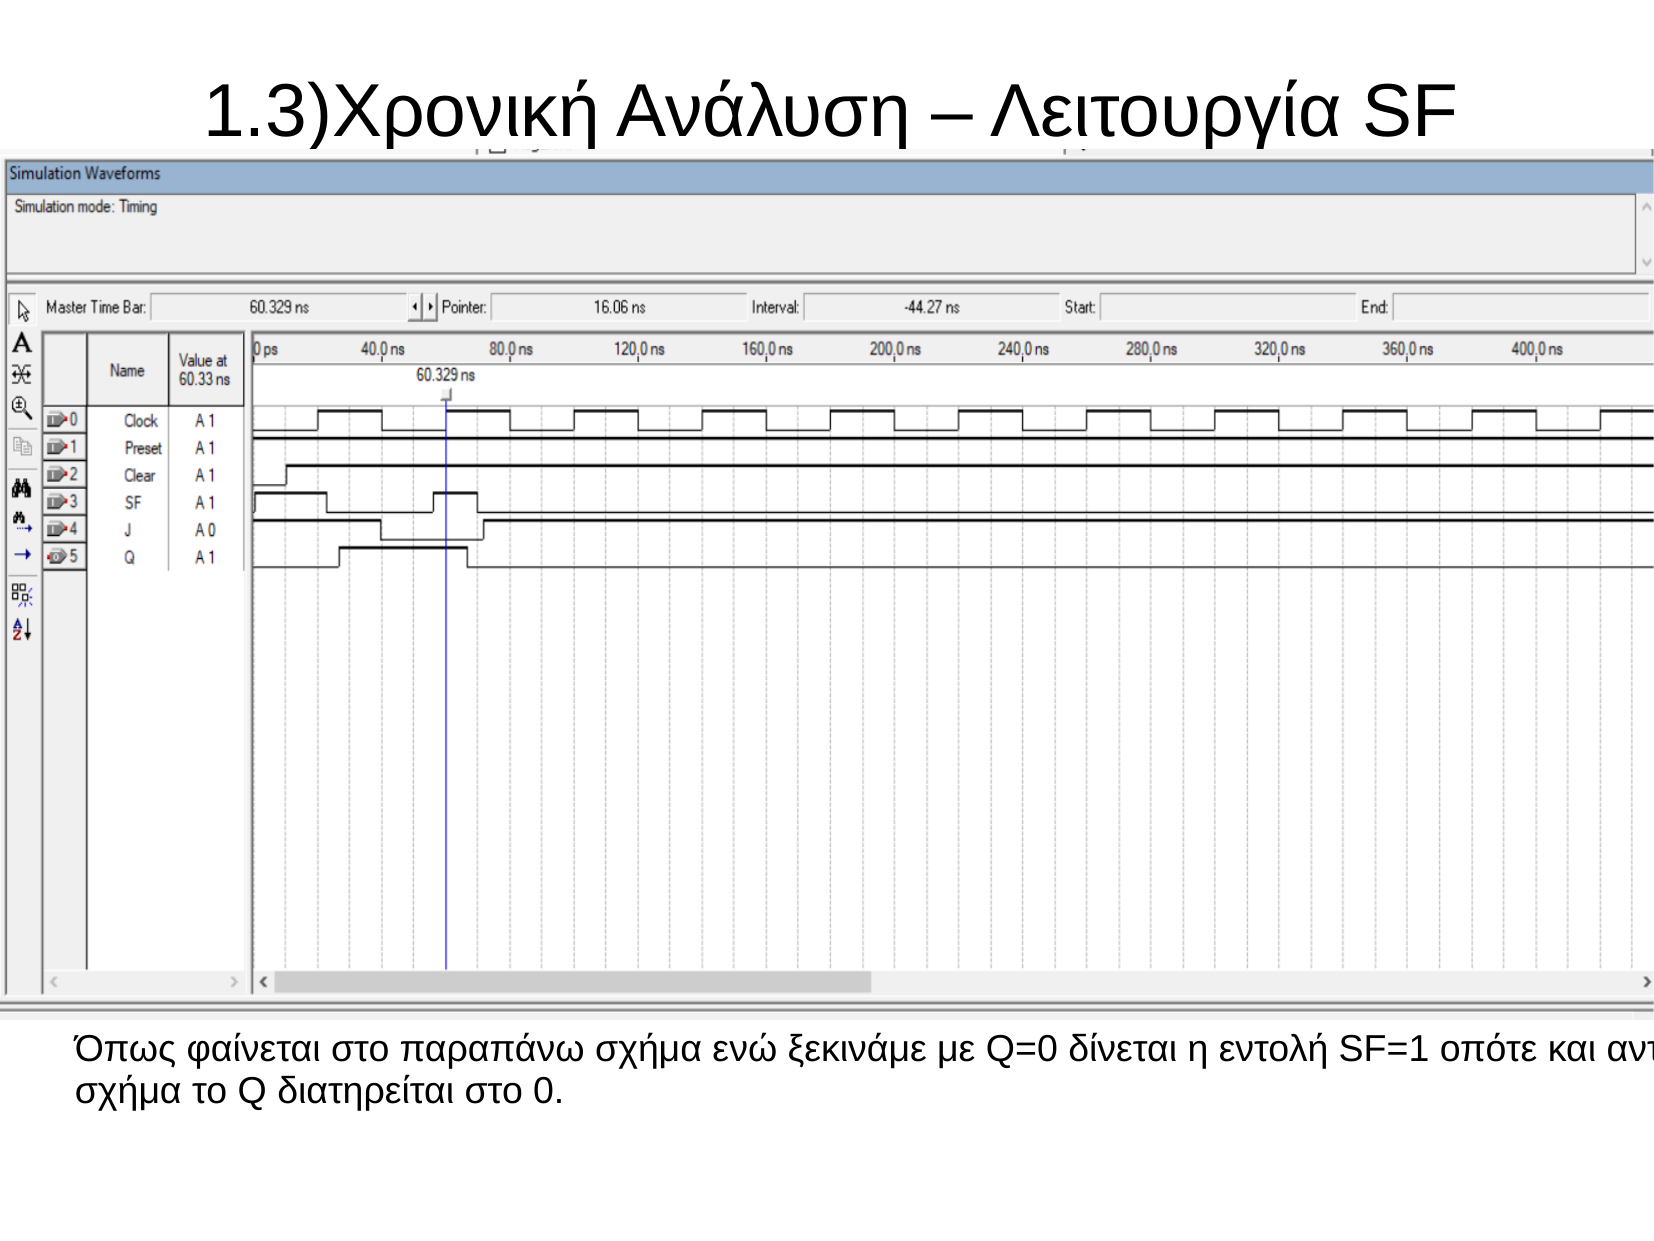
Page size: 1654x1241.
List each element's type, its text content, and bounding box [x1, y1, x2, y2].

title 1.3)Χρονική Ανάλυση – Λειτουργία SF [86, 2, 1576, 149]
picture [0, 150, 1654, 1021]
text_box Όπως φαίνεται στο παραπάνω σχήμα ενώ ξεκινάμε με Q=0 δίνεται η εντολή SF=1 οπότε και αντιστρέφεται η έξοδος Q μόλις το σήμα Clock πάρει την τιμή 1.Έπειτα δίνουμε στο J την τιμή 0 ενώ κρατάμε σταθερό το σήμα SF στην μονάδα.Έτσι αλλάζει η τιμή του Q σε 0 και μέτα για να το διατηρήσουμε θέτουμε το SF στο 0 και όπως βλέπουμε και στο σχήμα το Q διατηρείται στο 0. [60, 1021, 1621, 1241]
